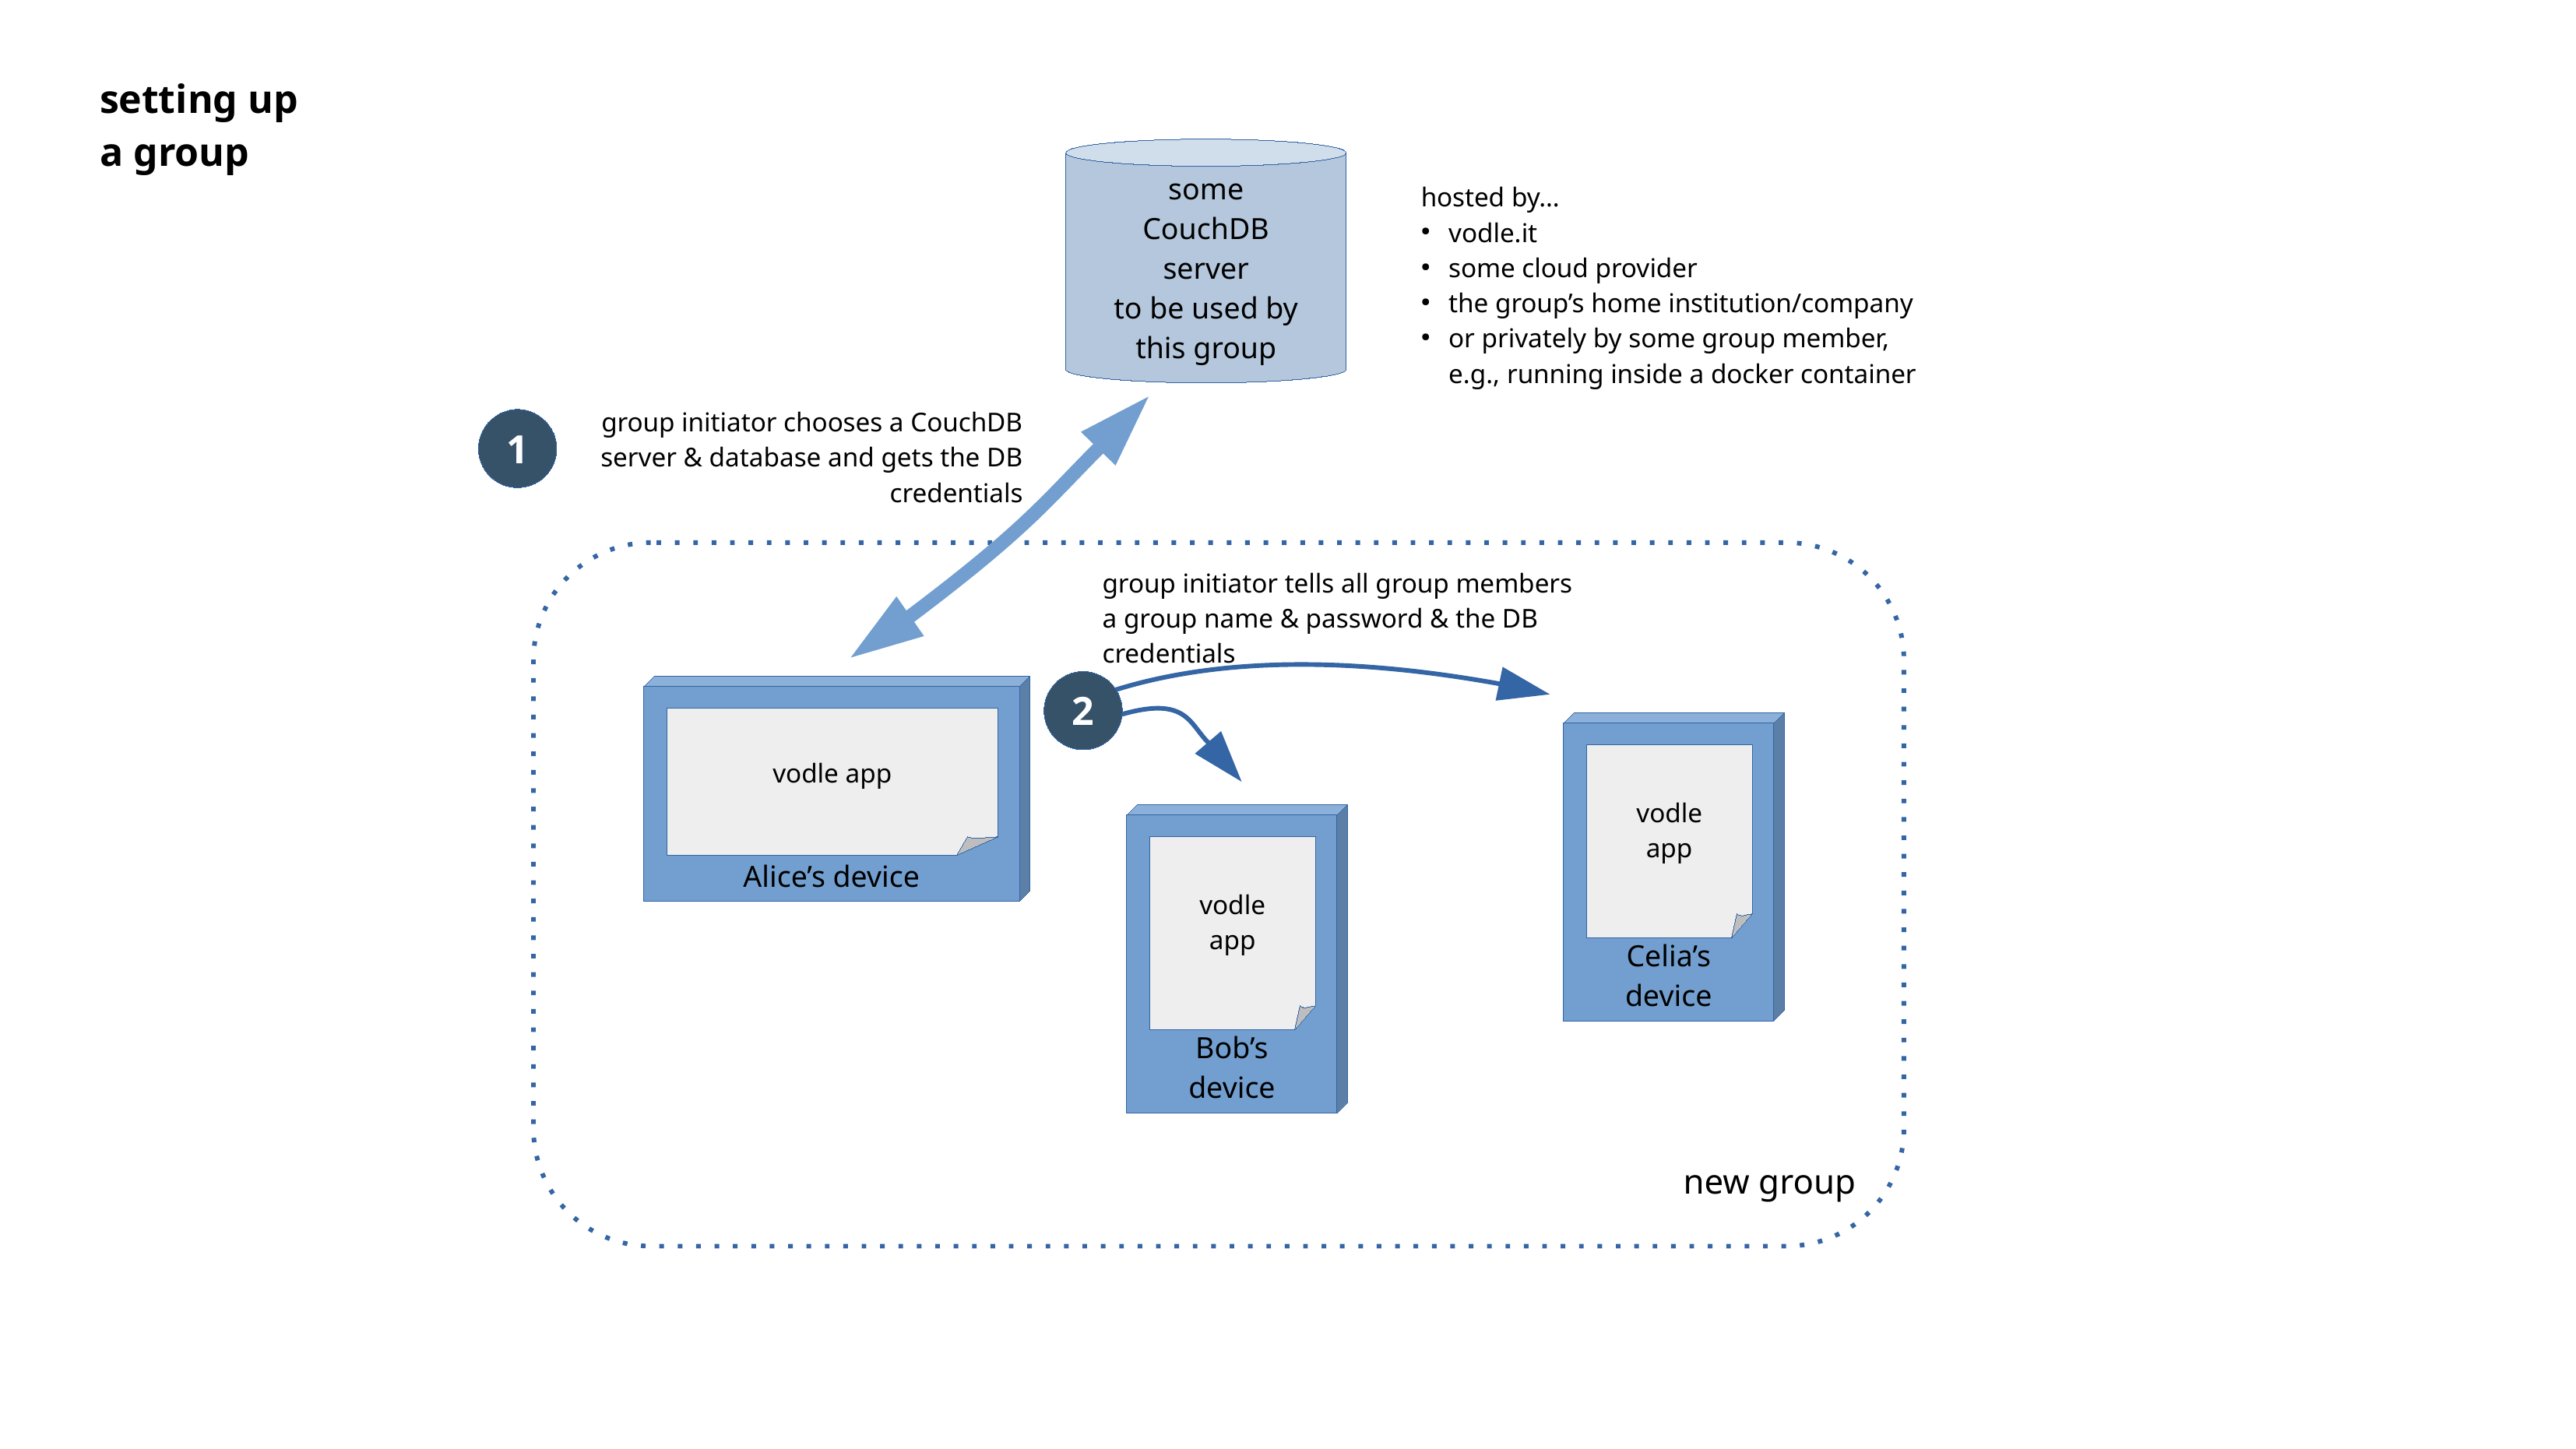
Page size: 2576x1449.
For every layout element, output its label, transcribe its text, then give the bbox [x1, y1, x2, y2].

text_box group initiator tells all group members a group name & password & the DB credentials [1090, 559, 1606, 658]
text_box some CouchDB server to be used by this group [1065, 153, 1346, 383]
text_box group initiator chooses a CouchDB server & database and gets the DB credentials [566, 398, 1035, 497]
text_box 2 [1043, 671, 1123, 750]
text_box setting up a group [88, 65, 382, 240]
text_box 1 [478, 409, 557, 488]
text_box new group [533, 542, 1904, 1247]
text_box hosted by… vodle.it some cloud provider the group’s home institution/company or privately by some group member, e.g., running inside a docker container [1409, 173, 2033, 378]
